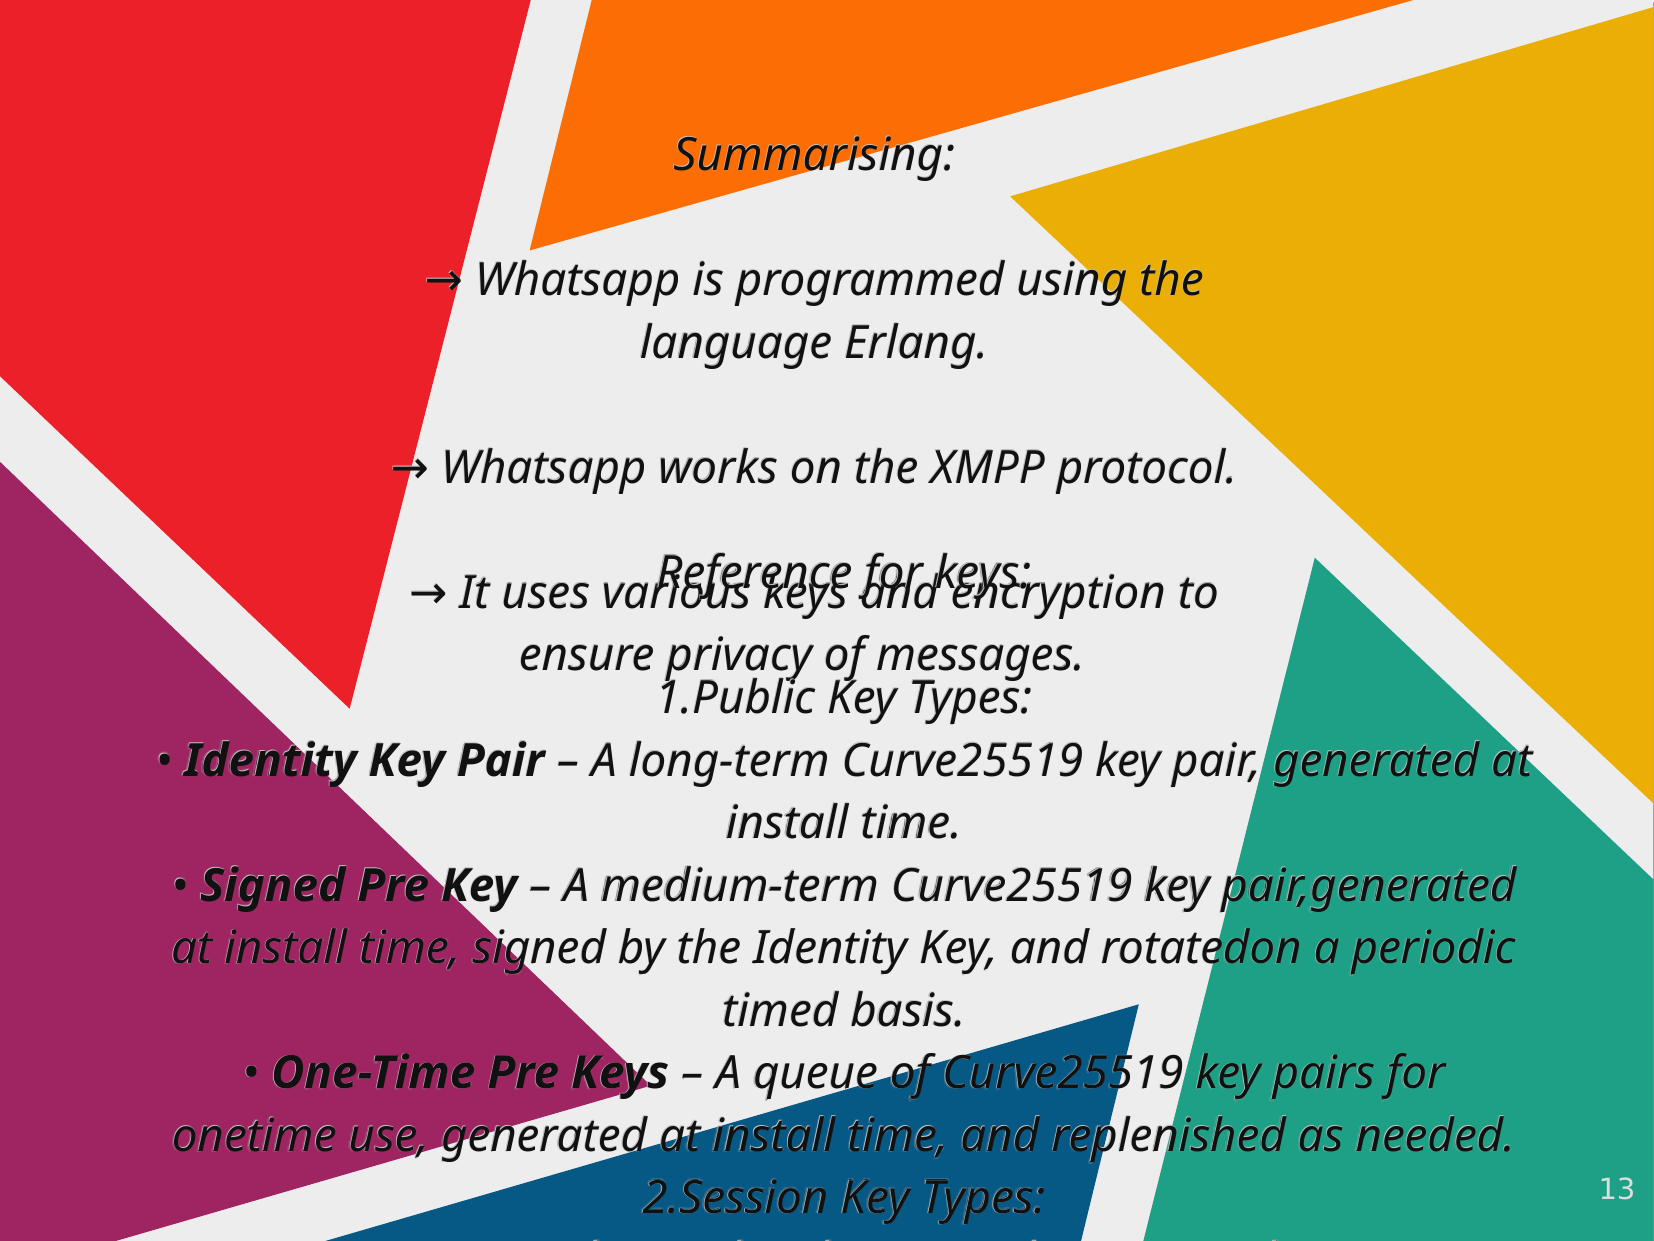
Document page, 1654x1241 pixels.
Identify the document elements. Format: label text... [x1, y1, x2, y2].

text_box Summarising: → Whatsapp is programmed using the language Erlang. → Whatsapp works on the XMPP protocol. → It uses various keys and encryption to ensure privacy of messages. [325, 114, 1304, 532]
text_box Reference for keys: 1.Public Key Types: • Identity Key Pair – A long-term Curve25519 key pair, generated at install time. • Signed Pre Key – A medium-term Curve25519 key pair,generated at install time, signed by the Identity Key, and rotatedon a periodic timed basis. • One-Time Pre Keys – A queue of Curve25519 key pairs for onetime use, generated at install time, and replenished as needed. 2.Session Key Types: • Root Key – A 32-byte value that is used to create Chain Keys. • Chain Key – A 32-byte value that is used to create MessageKeys. • Message Key – An 80-byte value that is used to encrypt messagecontents. 32 bytes are used for an AES-256 key, 32 bytes for aHMAC-SHA256 key, and 16 bytes for an IV. [139, 532, 1549, 1188]
